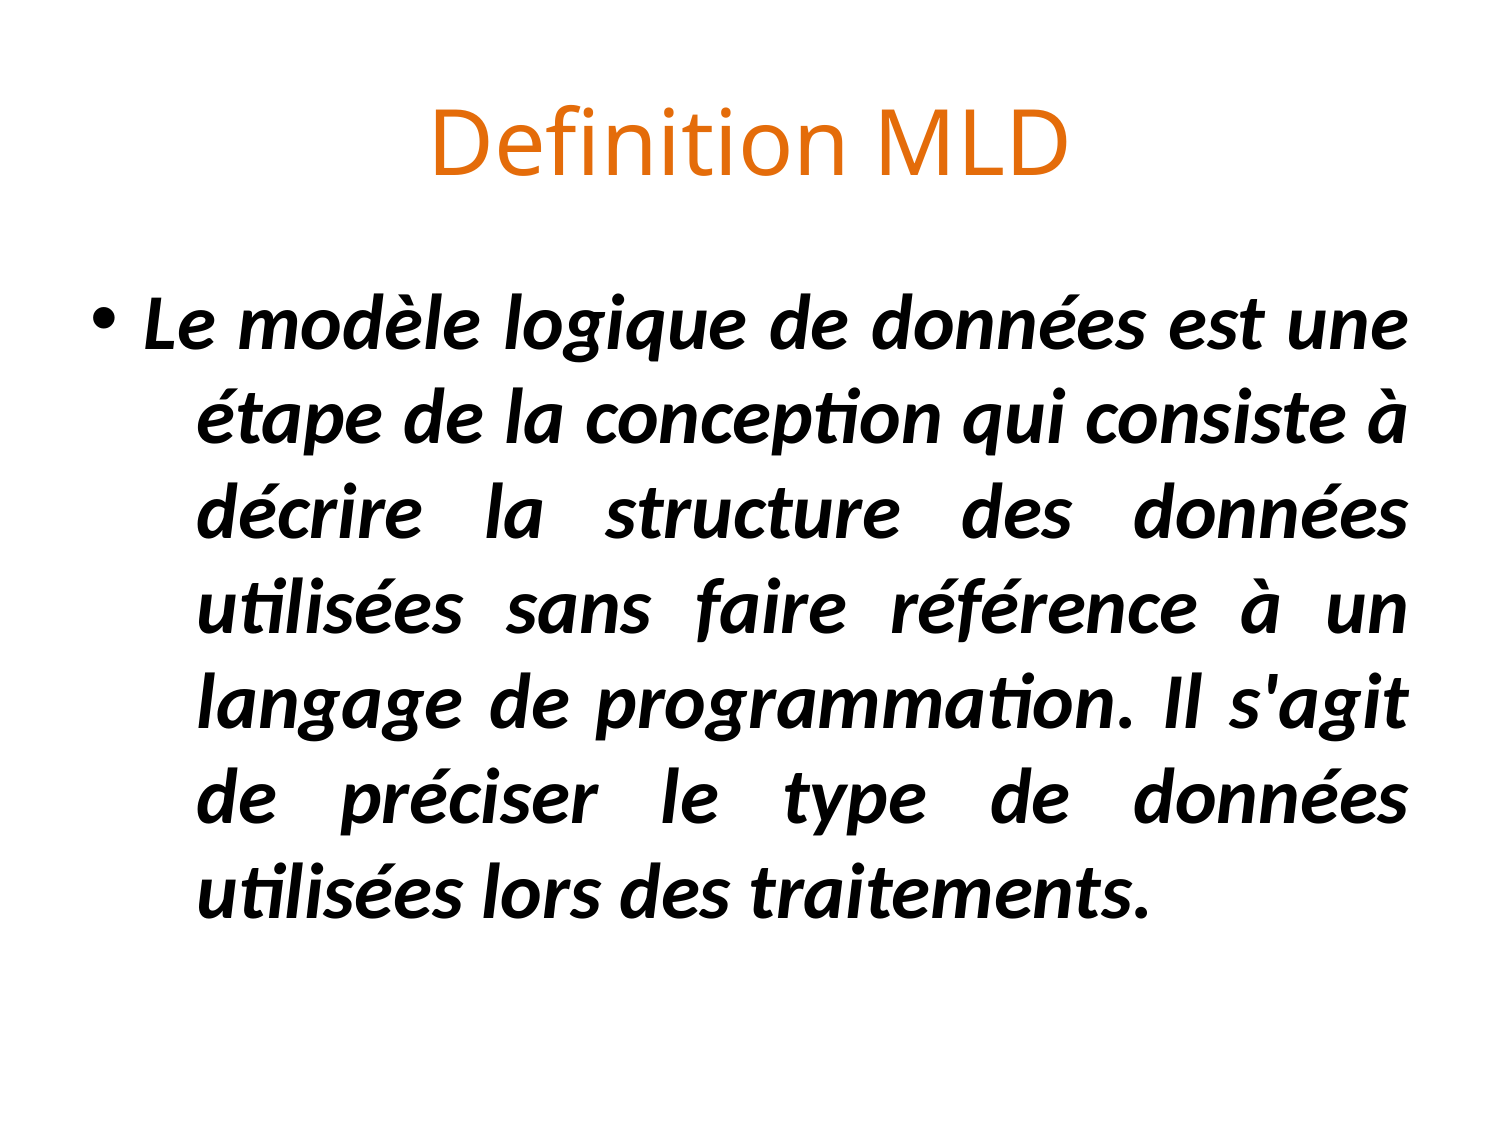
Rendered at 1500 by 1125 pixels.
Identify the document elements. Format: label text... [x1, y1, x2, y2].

title Definition MLD [75, 45, 1426, 233]
list Le modèle logique de données est une étape de la conception qui consiste à décrire la structure des données utilisées sans faire référence à un langage de programmation. Il s'agit de préciser le type de données utilisées lors des traitements. [75, 262, 1426, 1005]
